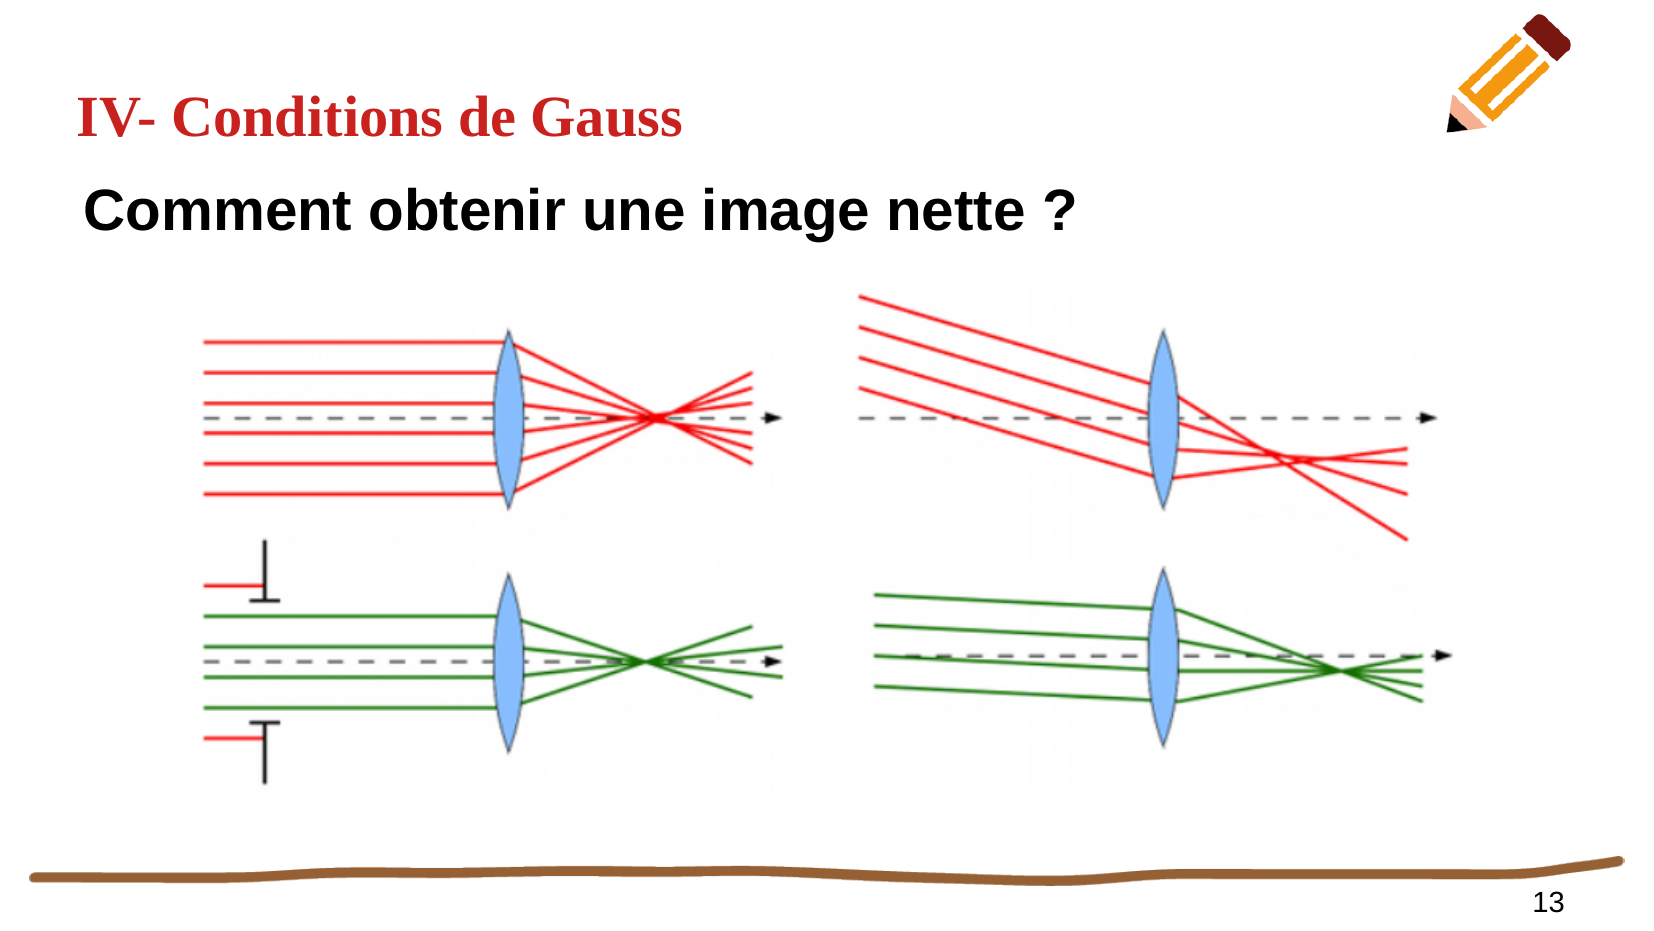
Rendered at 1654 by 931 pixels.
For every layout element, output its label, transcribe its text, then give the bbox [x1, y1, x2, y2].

text_box Comment obtenir une image nette ? [69, 169, 1201, 263]
title IV- Conditions de Gauss [76, 64, 1436, 169]
picture [1446, 14, 1571, 133]
picture [196, 286, 1458, 798]
picture [29, 856, 1625, 886]
